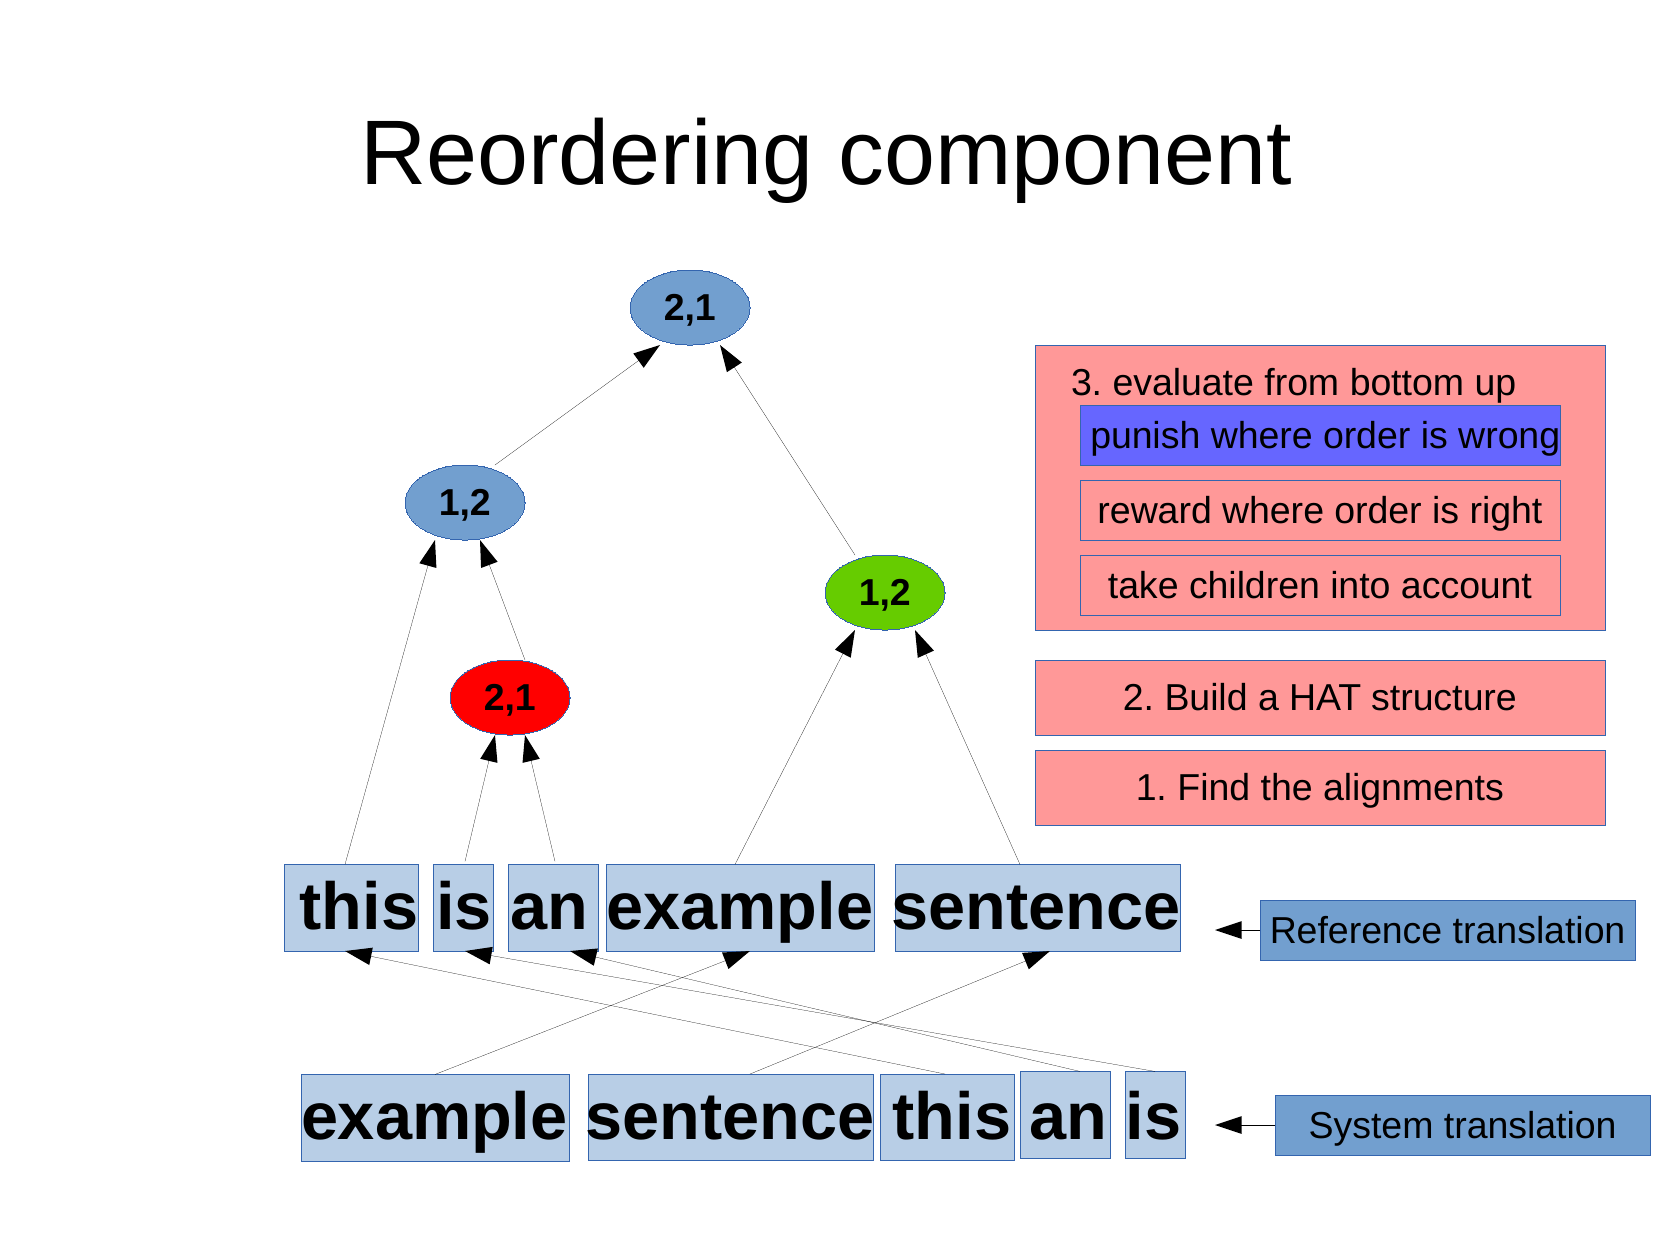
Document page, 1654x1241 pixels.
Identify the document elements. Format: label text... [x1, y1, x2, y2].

text_box reward where order is right [1080, 480, 1561, 541]
text_box Reference translation [1260, 900, 1636, 961]
text_box example sentence this an is [286, 1071, 1201, 1162]
text_box 2,1 [630, 270, 751, 346]
text_box this is an example sentence [285, 861, 1199, 952]
text_box 3. evaluate from bottom up [1035, 345, 1606, 631]
text_box 1. Find the alignments [1035, 750, 1606, 826]
title Reordering component [82, 49, 1571, 257]
text_box punish where order is wrong [1080, 405, 1561, 466]
text_box 1,2 [405, 465, 526, 541]
text_box 1,2 [825, 555, 946, 631]
text_box 2. Build a HAT structure [1035, 660, 1606, 736]
text_box 2,1 [450, 660, 571, 736]
text_box take children into account [1080, 555, 1561, 616]
text_box System translation [1275, 1095, 1651, 1156]
